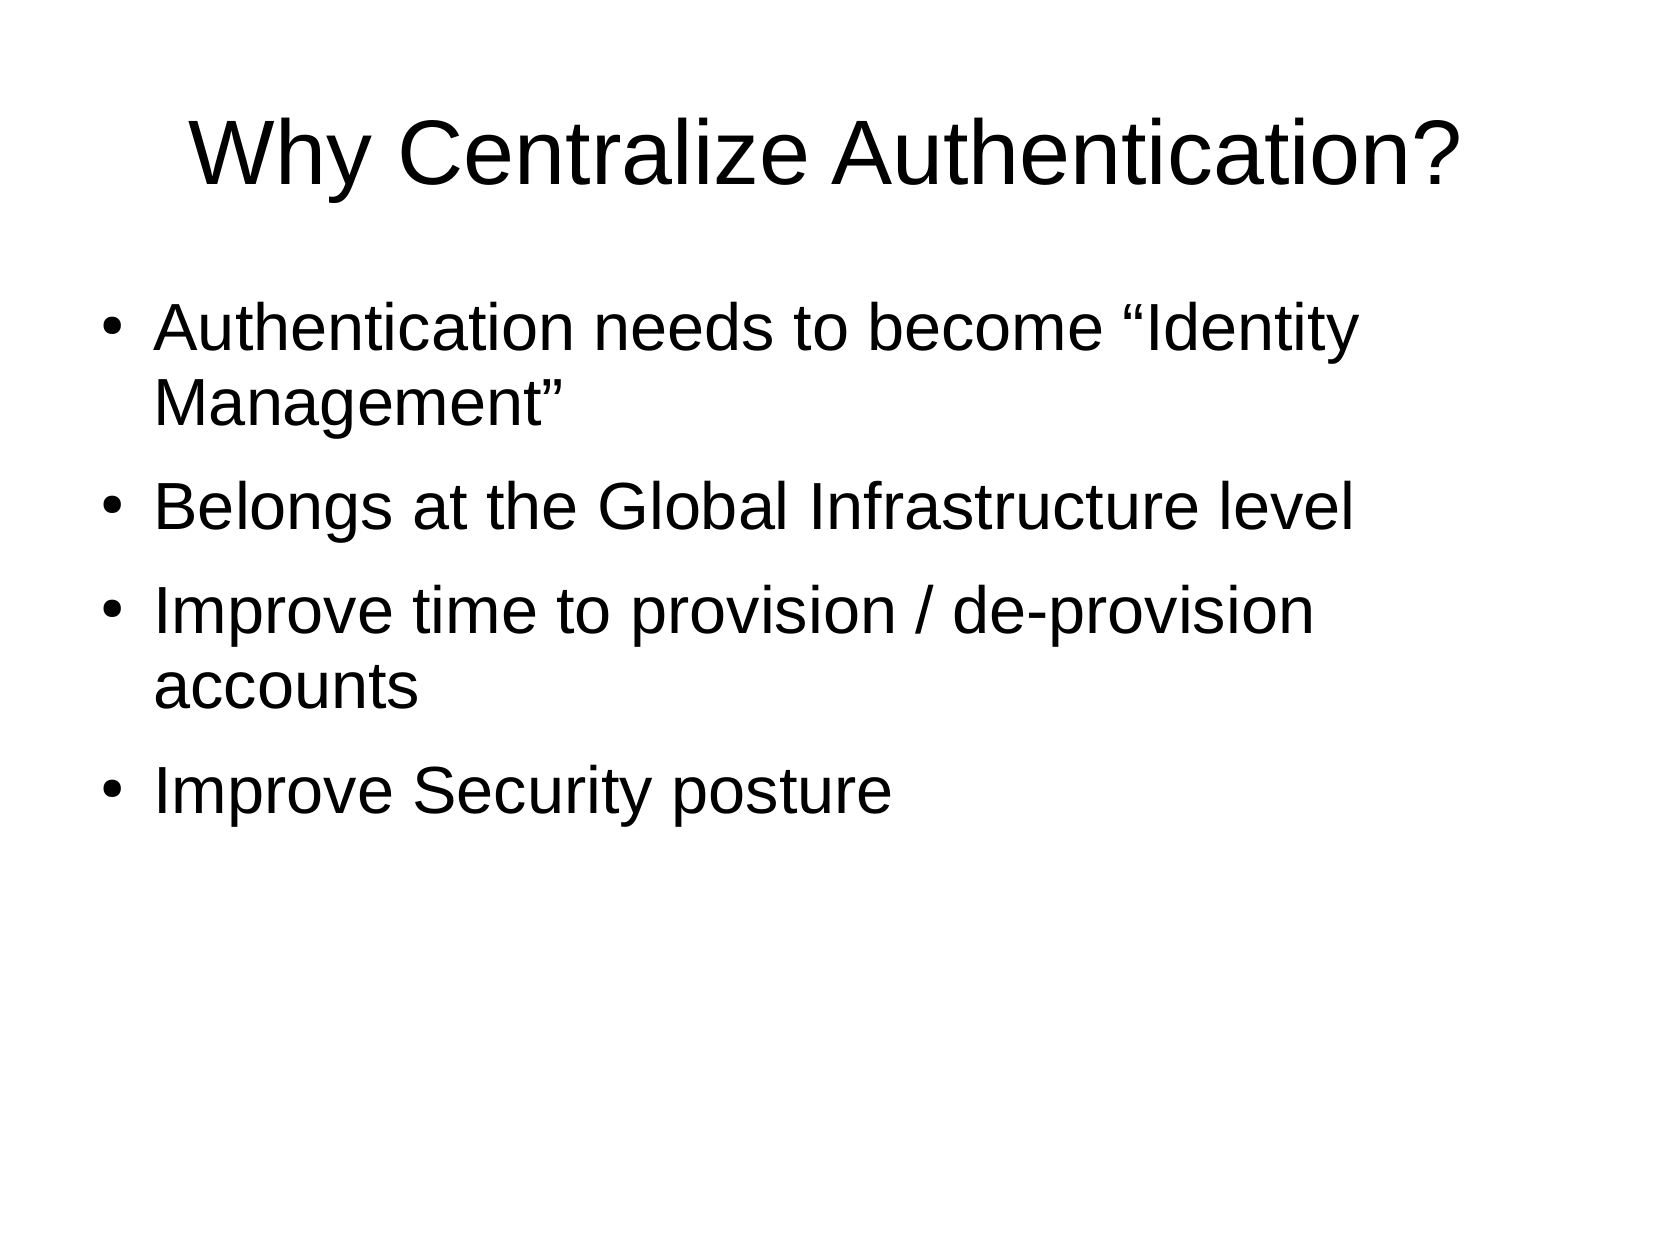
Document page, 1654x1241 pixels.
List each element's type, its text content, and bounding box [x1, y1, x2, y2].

title Why Centralize Authentication? [82, 49, 1571, 257]
list Authentication needs to become “Identity Management” Belongs at the Global Infrastructure level Improve time to provision / de-provision accounts Improve Security posture [82, 290, 1571, 1010]
